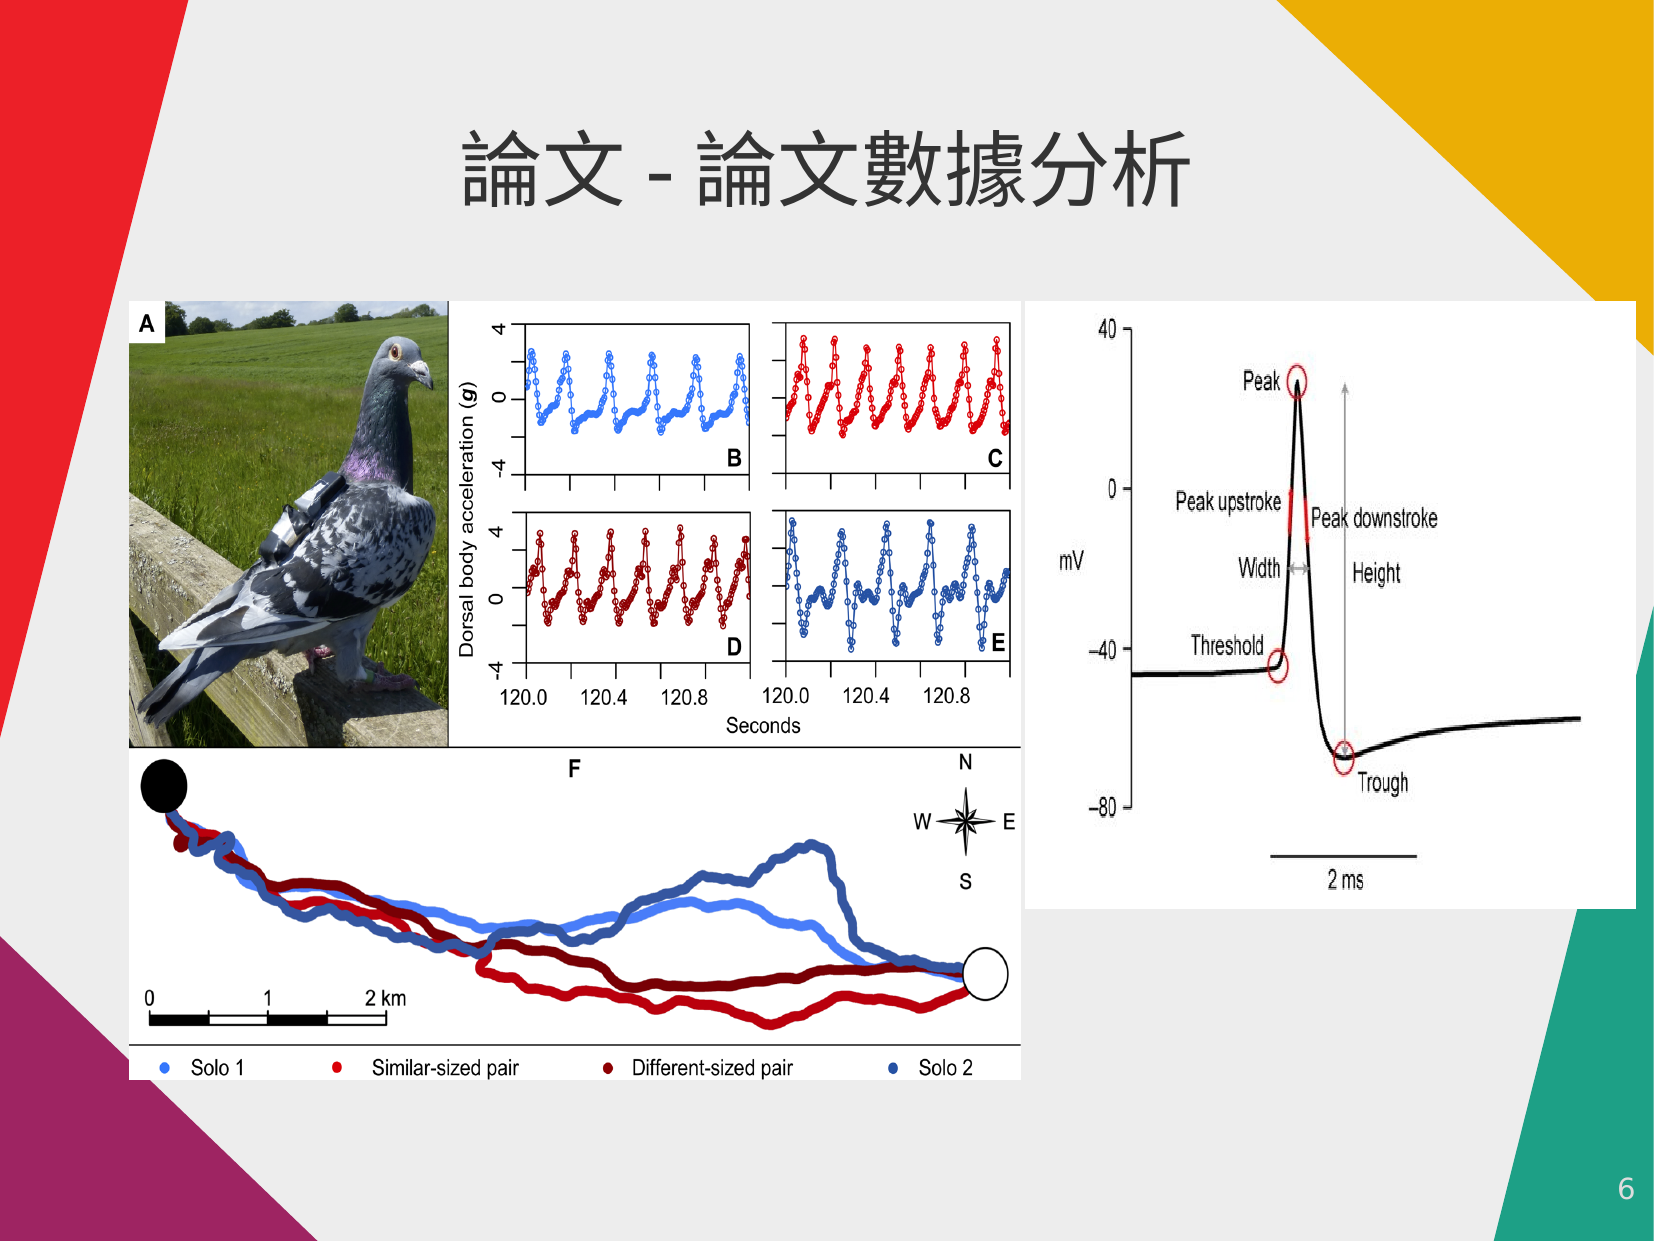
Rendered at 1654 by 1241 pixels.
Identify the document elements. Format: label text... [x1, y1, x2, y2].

picture [129, 301, 1021, 1081]
picture [1025, 301, 1636, 909]
title 論文-論文數據分析 [114, 73, 1539, 271]
